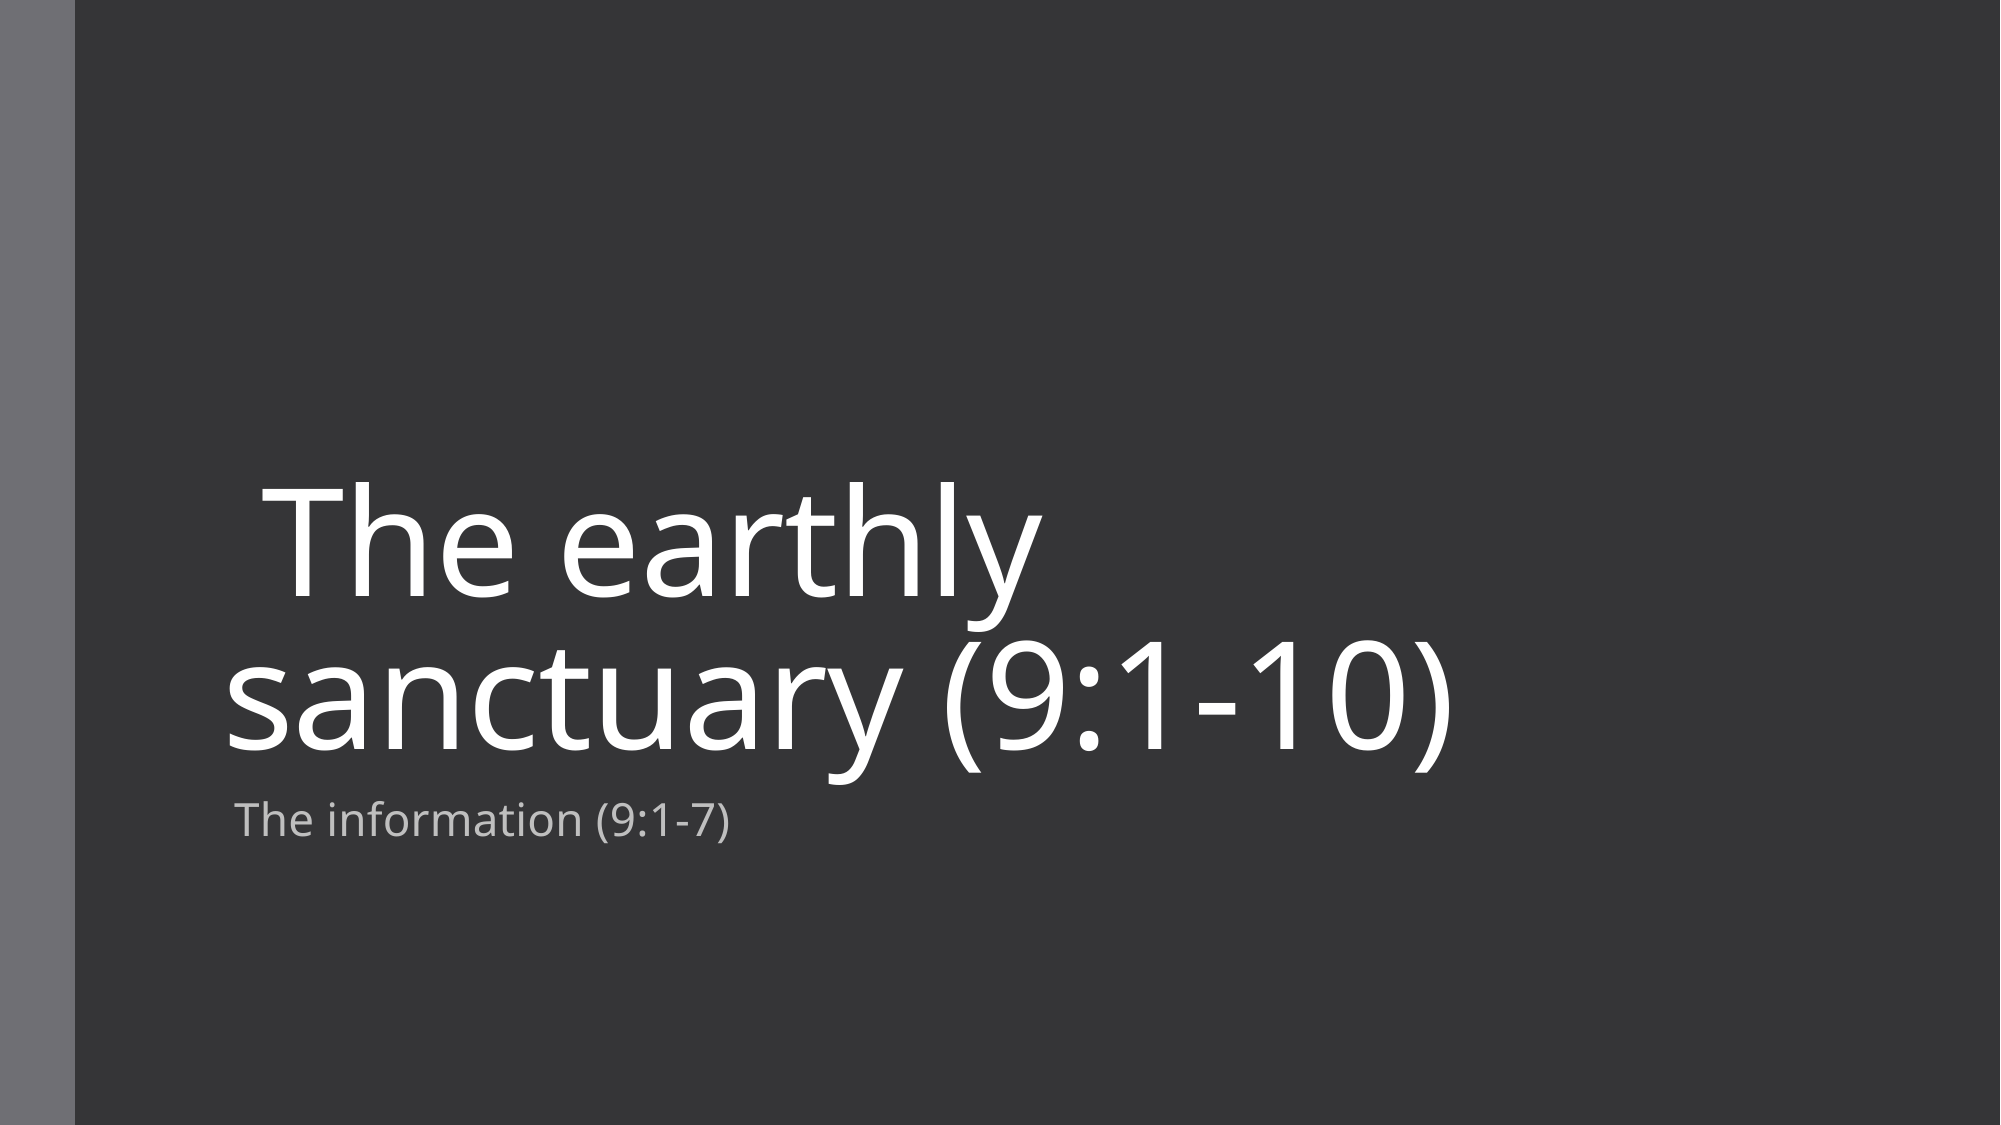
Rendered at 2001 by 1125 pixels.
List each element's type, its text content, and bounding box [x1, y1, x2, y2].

subtitle The information (9:1-7) [206, 787, 1752, 1066]
title The earthly sanctuary (9:1-10) [206, 124, 1752, 787]
